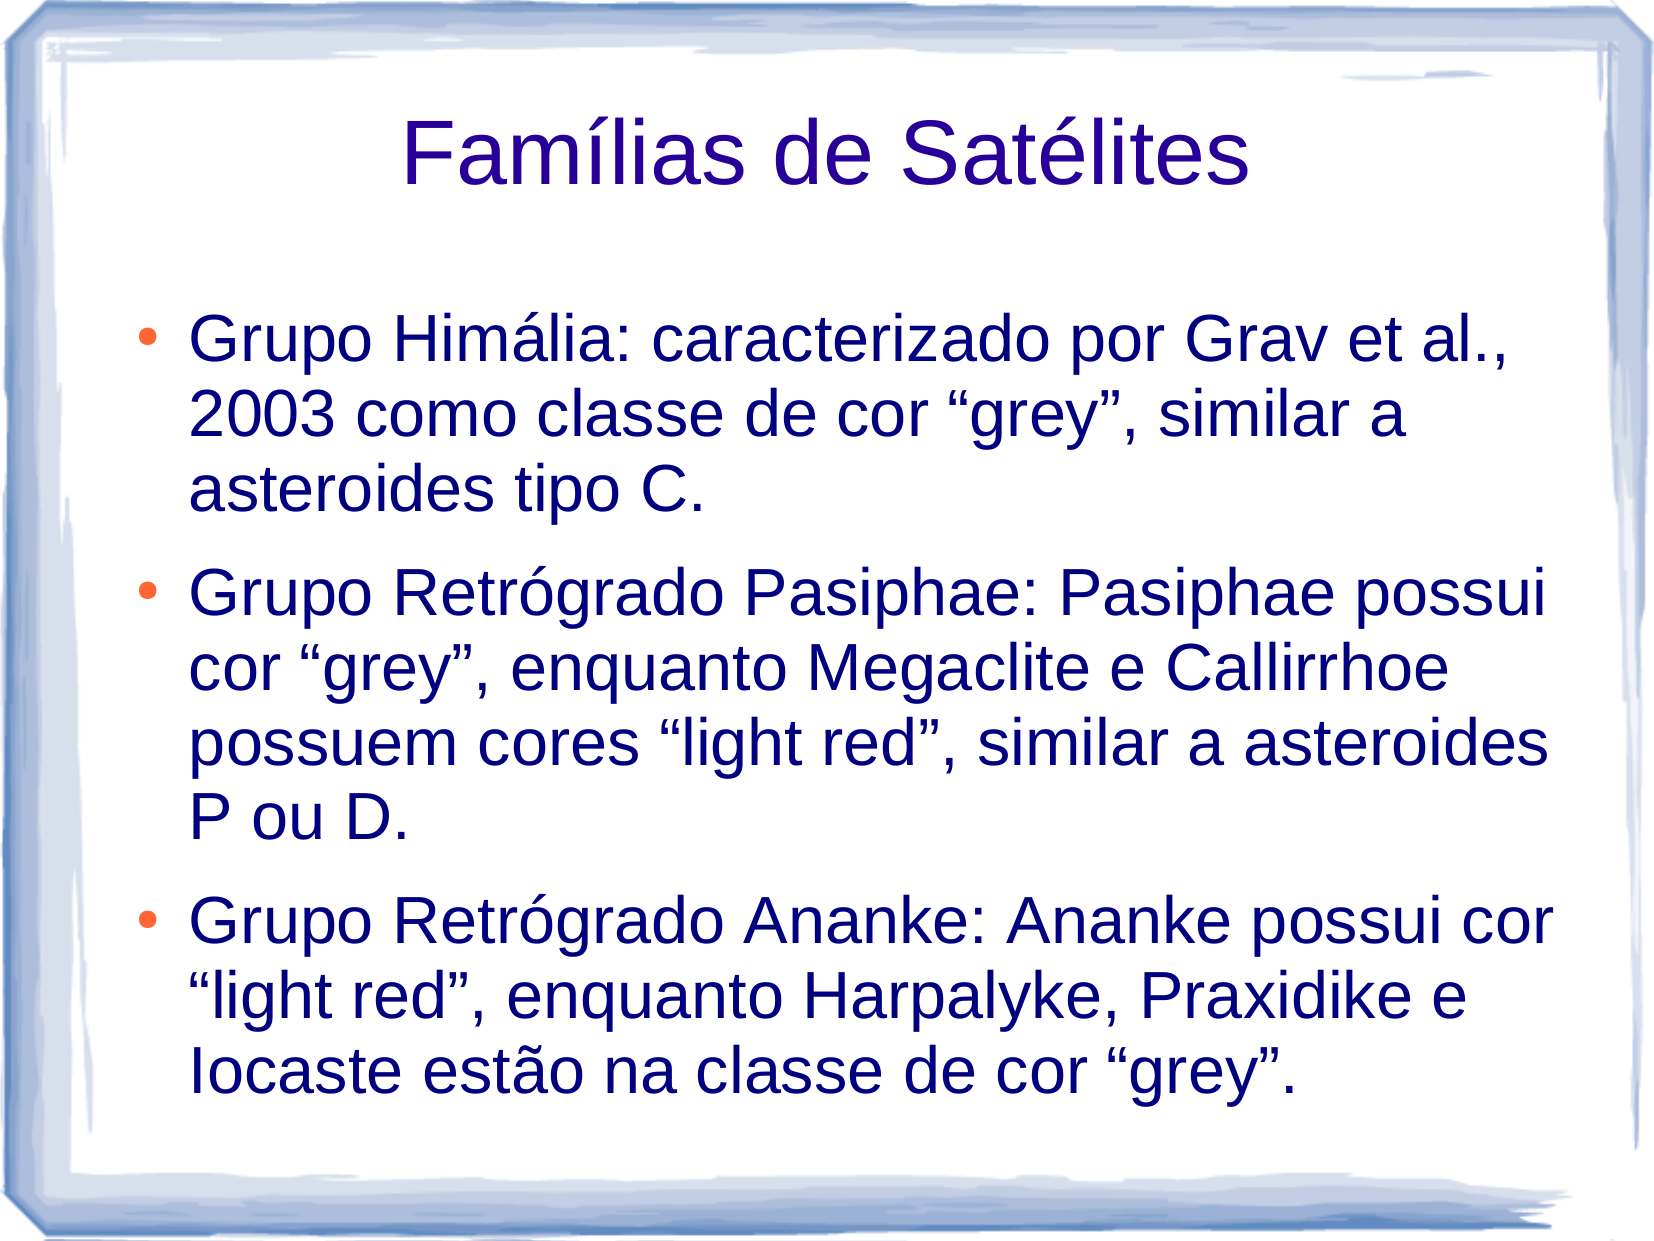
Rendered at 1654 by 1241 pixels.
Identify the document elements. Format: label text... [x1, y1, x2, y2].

title Famílias de Satélites [82, 49, 1571, 257]
list Grupo Himália: caracterizado por Grav et al., 2003 como classe de cor “grey”, similar a asteroides tipo C. Grupo Retrógrado Pasiphae: Pasiphae possui cor “grey”, enquanto Megaclite e Callirrhoe possuem cores “light red”, similar a asteroides P ou D. Grupo Retrógrado Ananke: Ananke possui cor “light red”, enquanto Harpalyke, Praxidike e Iocaste estão na classe de cor “grey”. [118, 301, 1571, 1108]
picture [0, 0, 1654, 1241]
